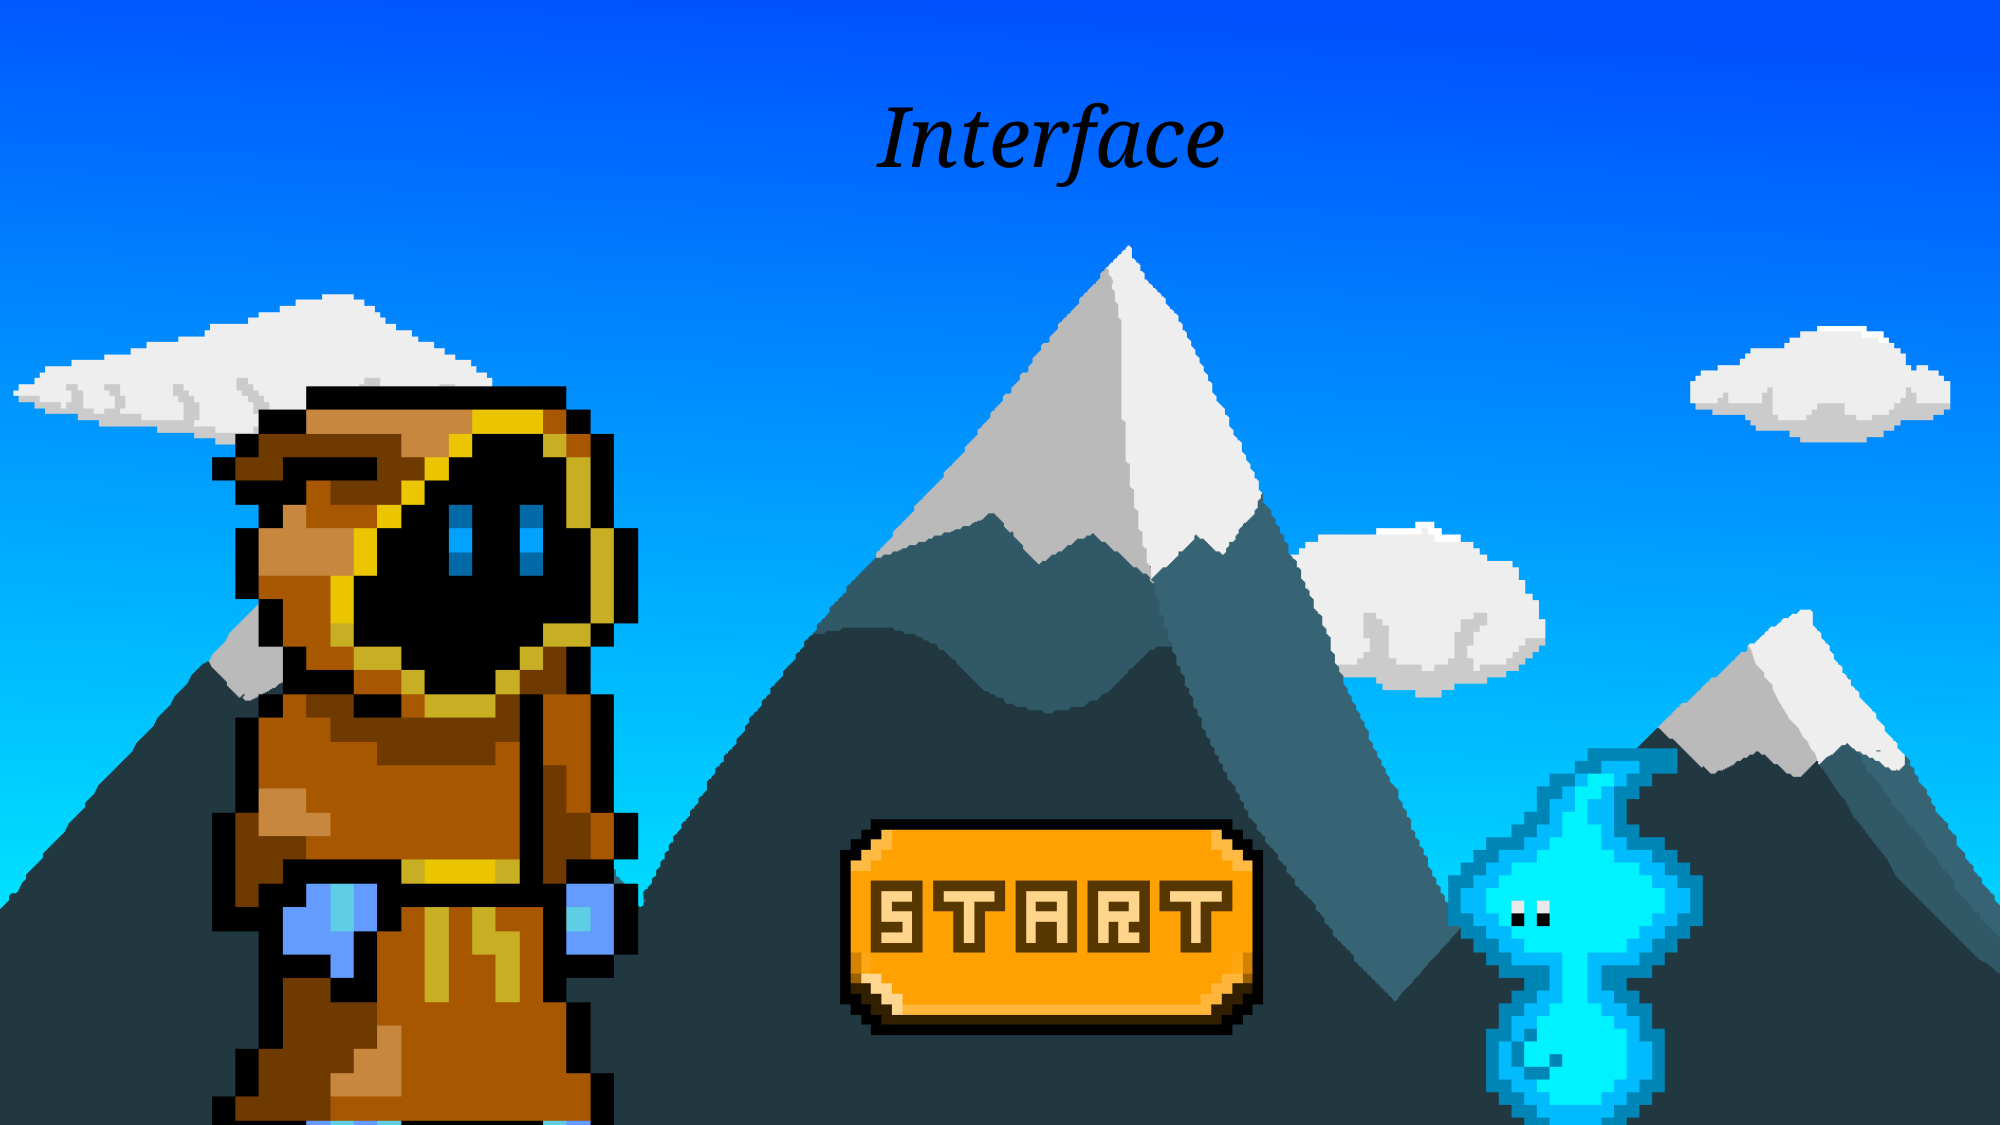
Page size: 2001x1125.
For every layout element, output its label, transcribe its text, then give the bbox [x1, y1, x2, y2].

picture [1628, 610, 2000, 1125]
picture [1487, 774, 1664, 1104]
picture [0, 0, 2000, 1125]
title Interface [863, 29, 1359, 251]
